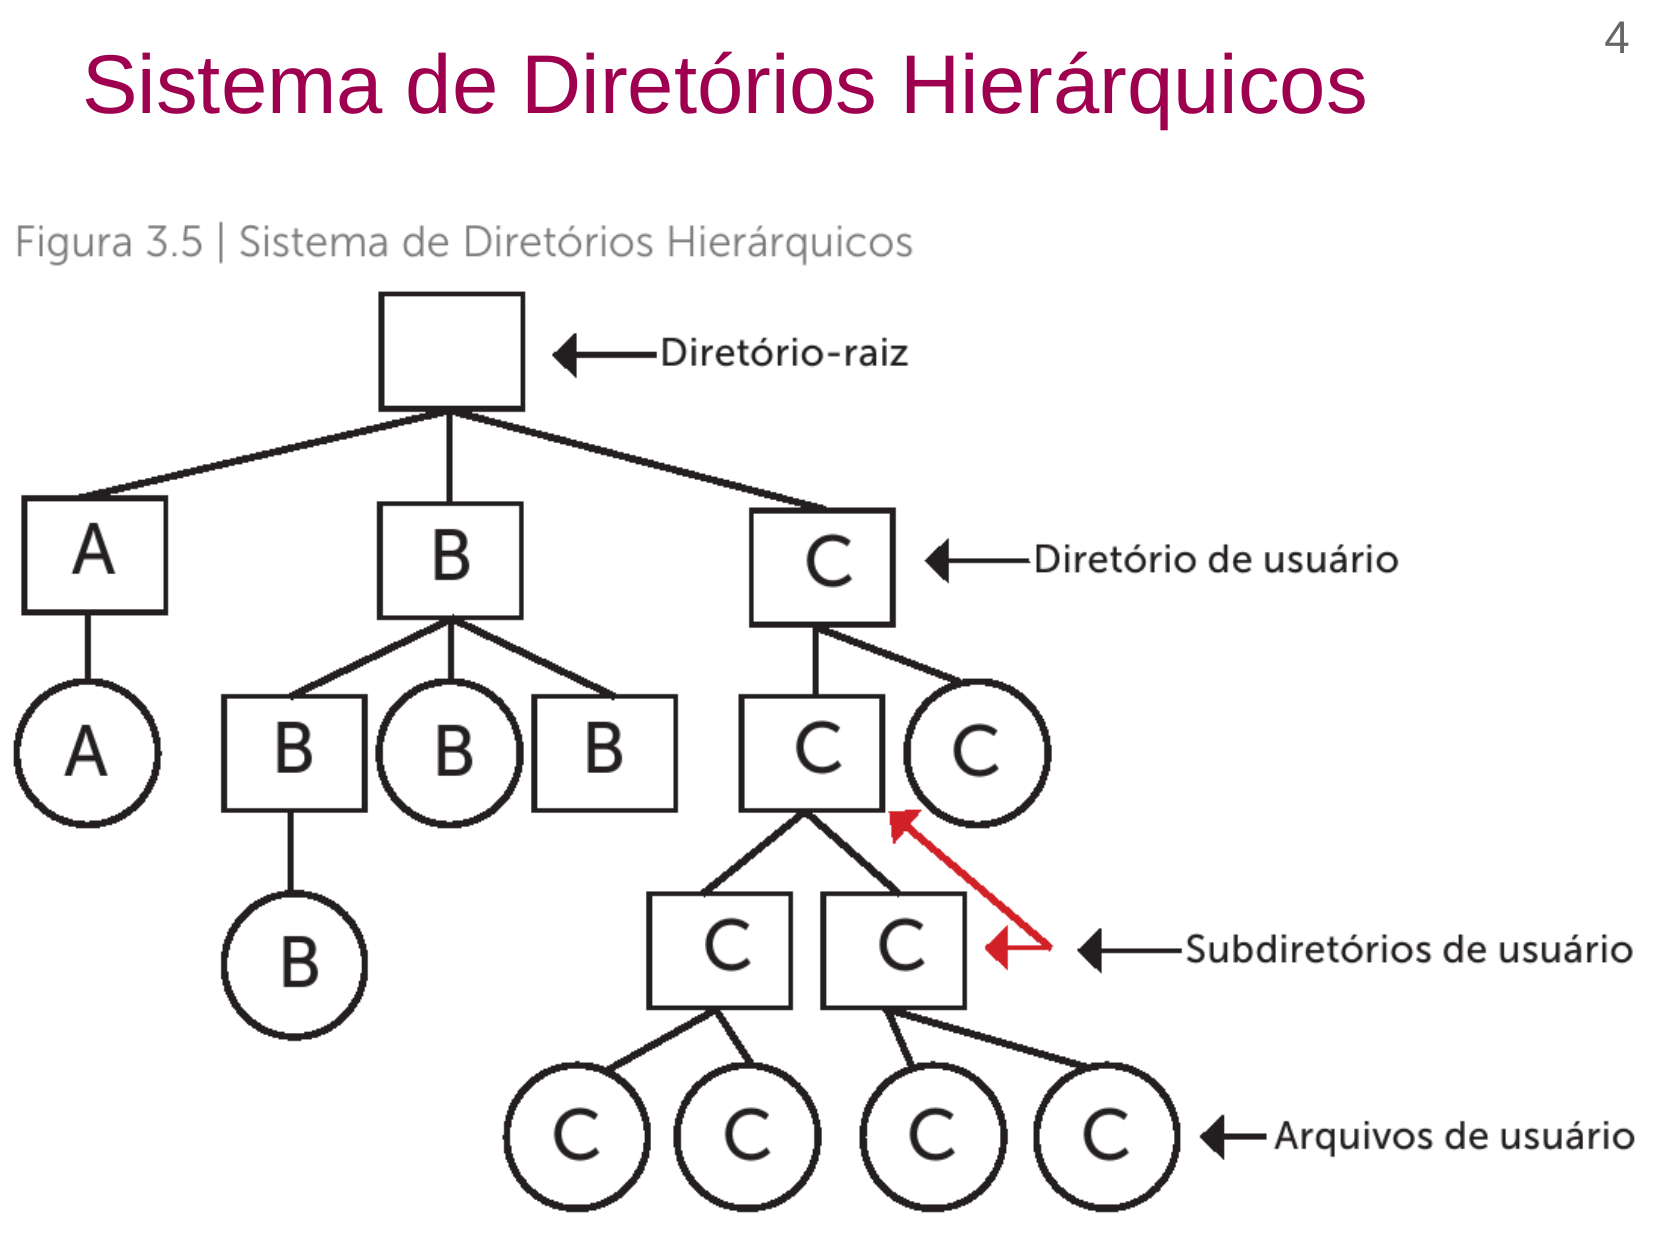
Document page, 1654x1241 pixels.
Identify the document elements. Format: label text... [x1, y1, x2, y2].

title Sistema de Diretórios Hierárquicos [59, 29, 1595, 148]
picture [11, 221, 1636, 1217]
